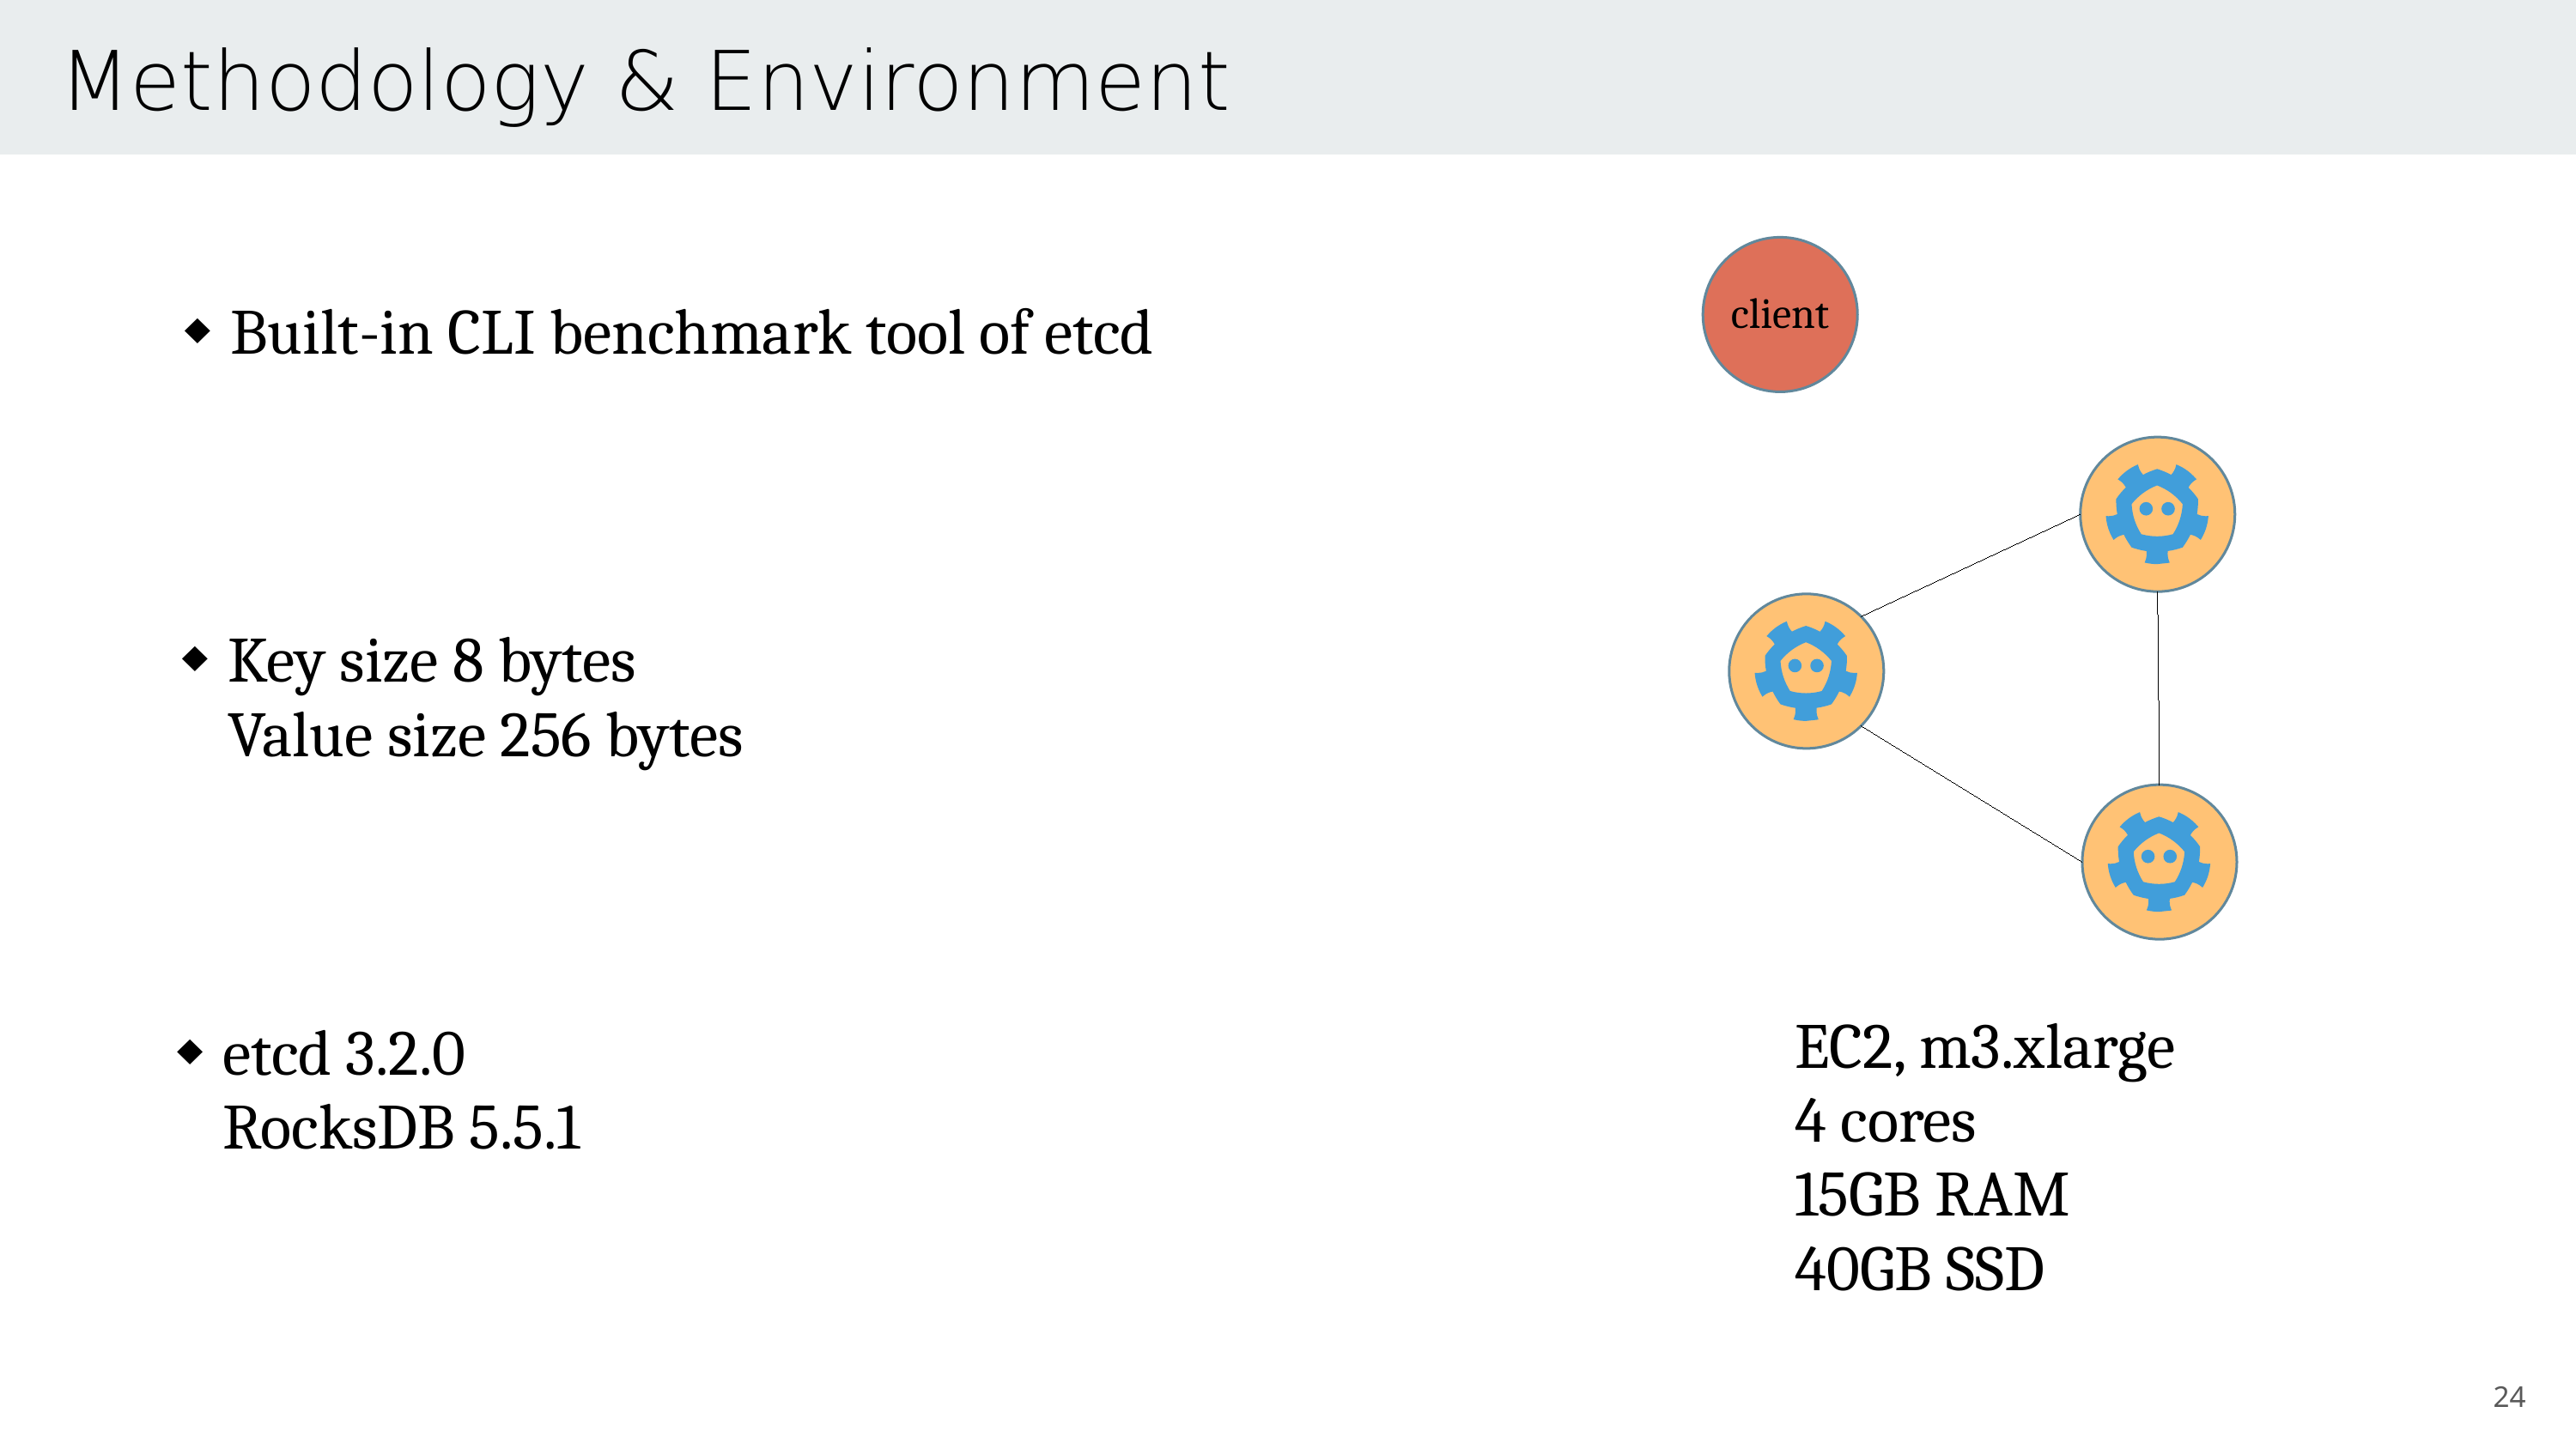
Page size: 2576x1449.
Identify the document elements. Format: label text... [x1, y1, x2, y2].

picture [2103, 462, 2212, 567]
title Methodology & Environment [59, 6, 2226, 158]
text_box EC2, m3.xlarge 4 cores 15GB RAM 40GB SSD [1782, 1003, 2216, 1319]
text_box [2081, 785, 2238, 940]
text_box etcd 3.2.0 RocksDB 5.5.1 [149, 1010, 628, 1226]
picture [2105, 809, 2214, 914]
list [143, 296, 2433, 1314]
text_box [2080, 437, 2235, 592]
text_box Key size 8 bytes Value size 256 bytes [154, 618, 794, 833]
picture [1752, 619, 1861, 724]
text_box [1728, 593, 1884, 749]
text_box Built-in CLI benchmark tool of etcd [169, 296, 1214, 385]
text_box client [1703, 237, 1858, 392]
